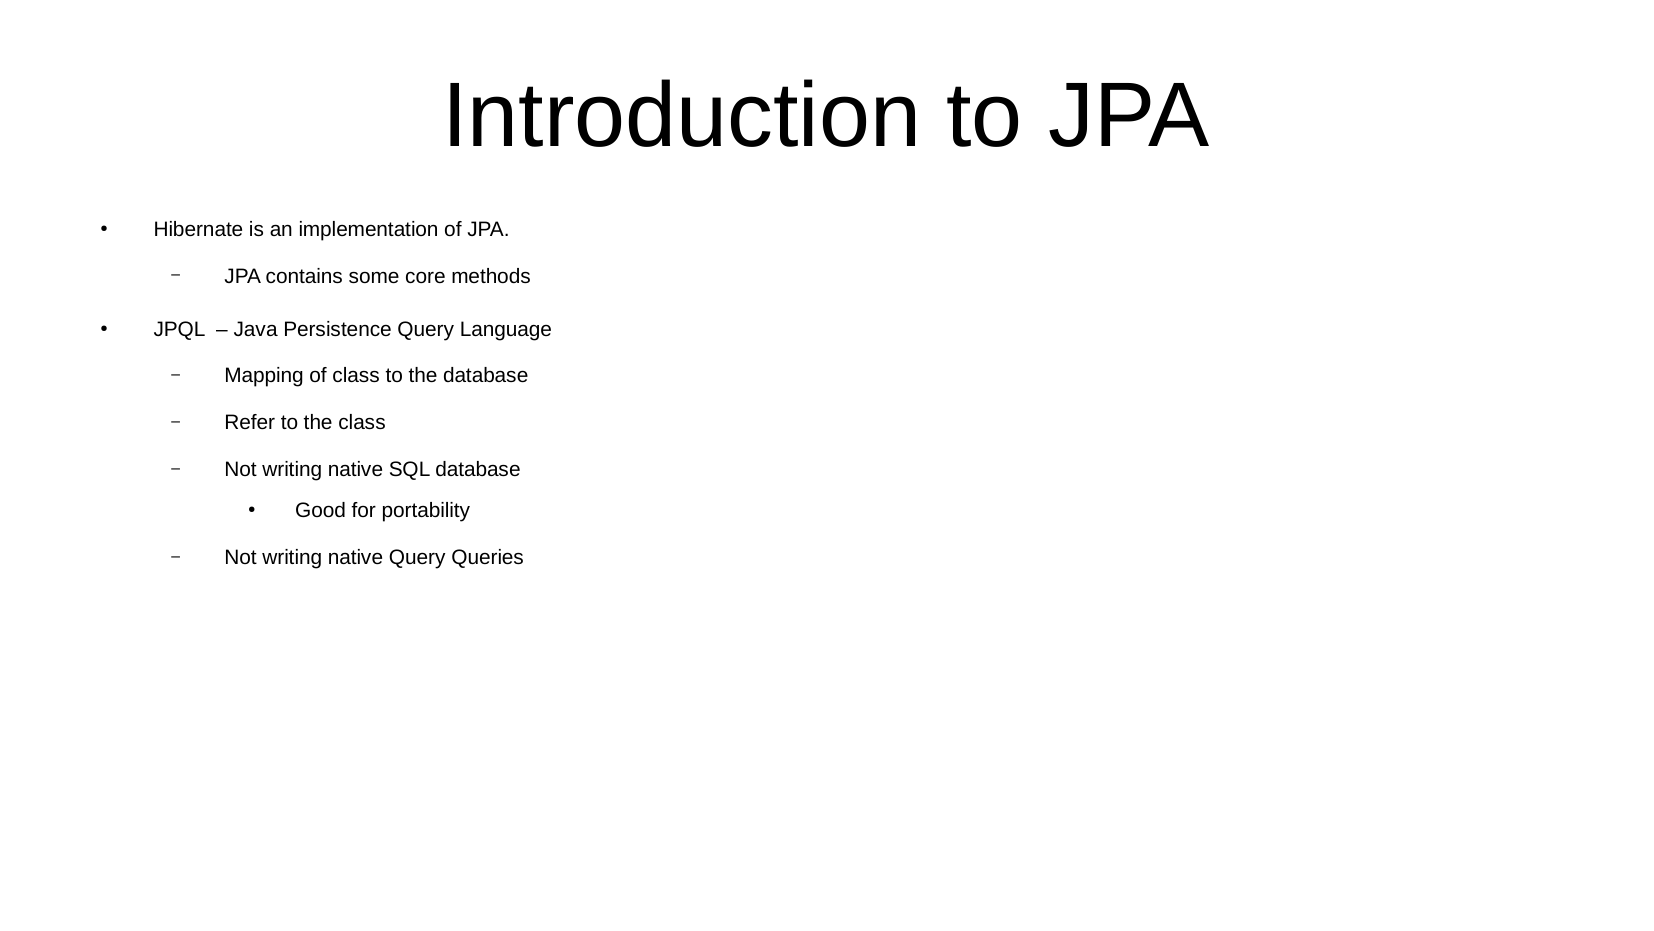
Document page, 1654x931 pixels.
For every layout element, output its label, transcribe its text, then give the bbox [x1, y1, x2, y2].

title Introduction to JPA [82, 37, 1571, 193]
list Hibernate is an implementation of JPA. JPA contains some core methods JPQL – Java Persistence Query Language Mapping of class to the database Refer to the class Not writing native SQL database Good for portability Not writing native Query Queries [82, 217, 1591, 886]
